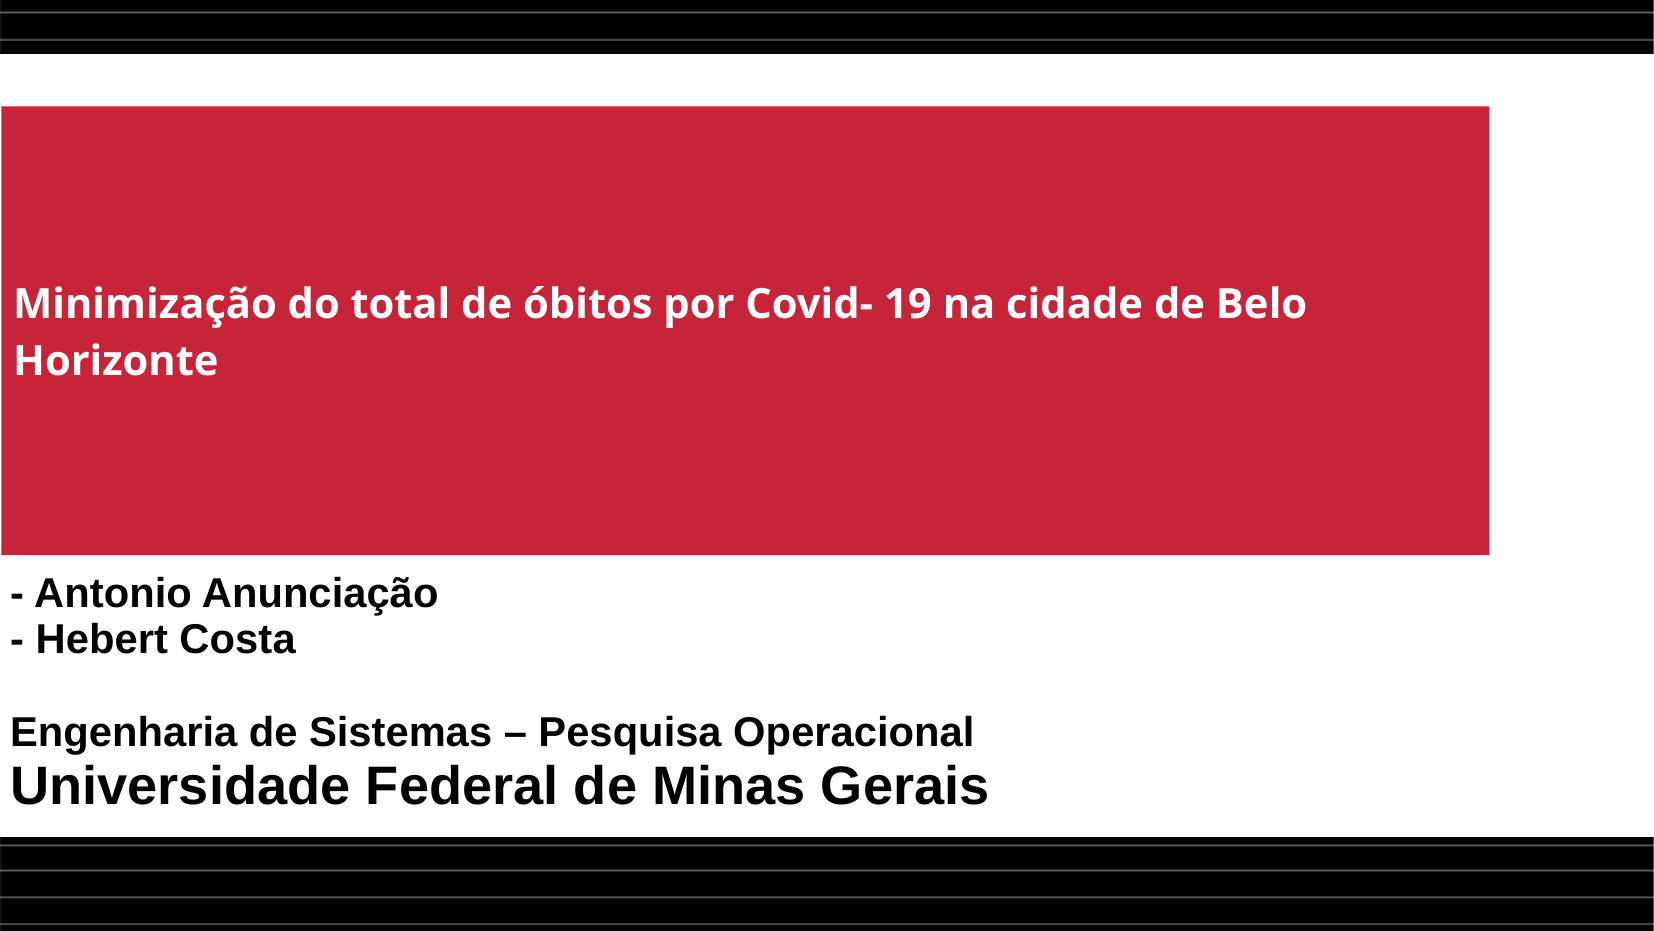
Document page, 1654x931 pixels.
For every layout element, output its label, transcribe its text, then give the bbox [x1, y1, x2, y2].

picture [0, 0, 1654, 54]
title Minimização do total de óbitos por Covid- 19 na cidade de Belo Horizonte [1, 106, 1490, 556]
subtitle - Antonio Anunciação - Hebert Costa Engenharia de Sistemas – Pesquisa Operacional Universidade Federal de Minas Gerais [10, 569, 997, 863]
picture [0, 837, 1654, 931]
